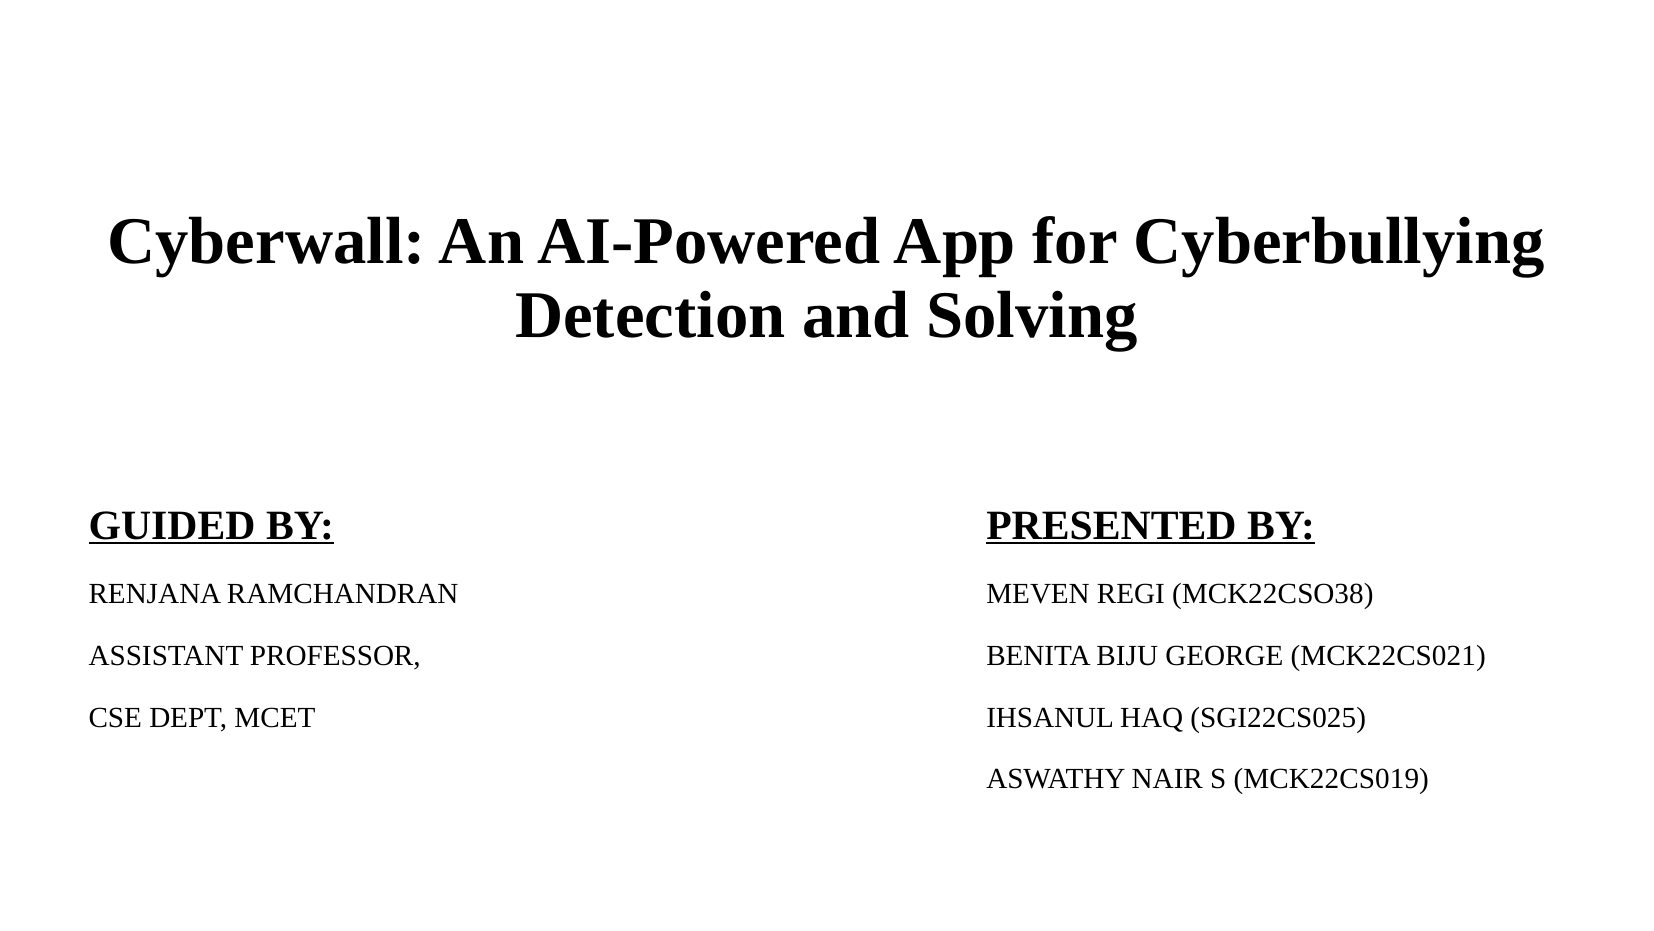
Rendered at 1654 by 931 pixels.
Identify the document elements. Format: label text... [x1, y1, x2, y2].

list GUIDED BY: RENJANA RAMCHANDRAN ASSISTANT PROFESSOR, CSE DEPT, MCET [88, 501, 532, 806]
list PRESENTED BY: MEVEN REGI (MCK22CSO38) BENITA BIJU GEORGE (MCK22CS021) IHSANUL HAQ (SGI22CS025) ASWATHY NAIR S (MCK22CS019) [915, 501, 1595, 846]
title Cyberwall: An AI-Powered App for Cyberbullying Detection and Solving [82, 85, 1571, 470]
